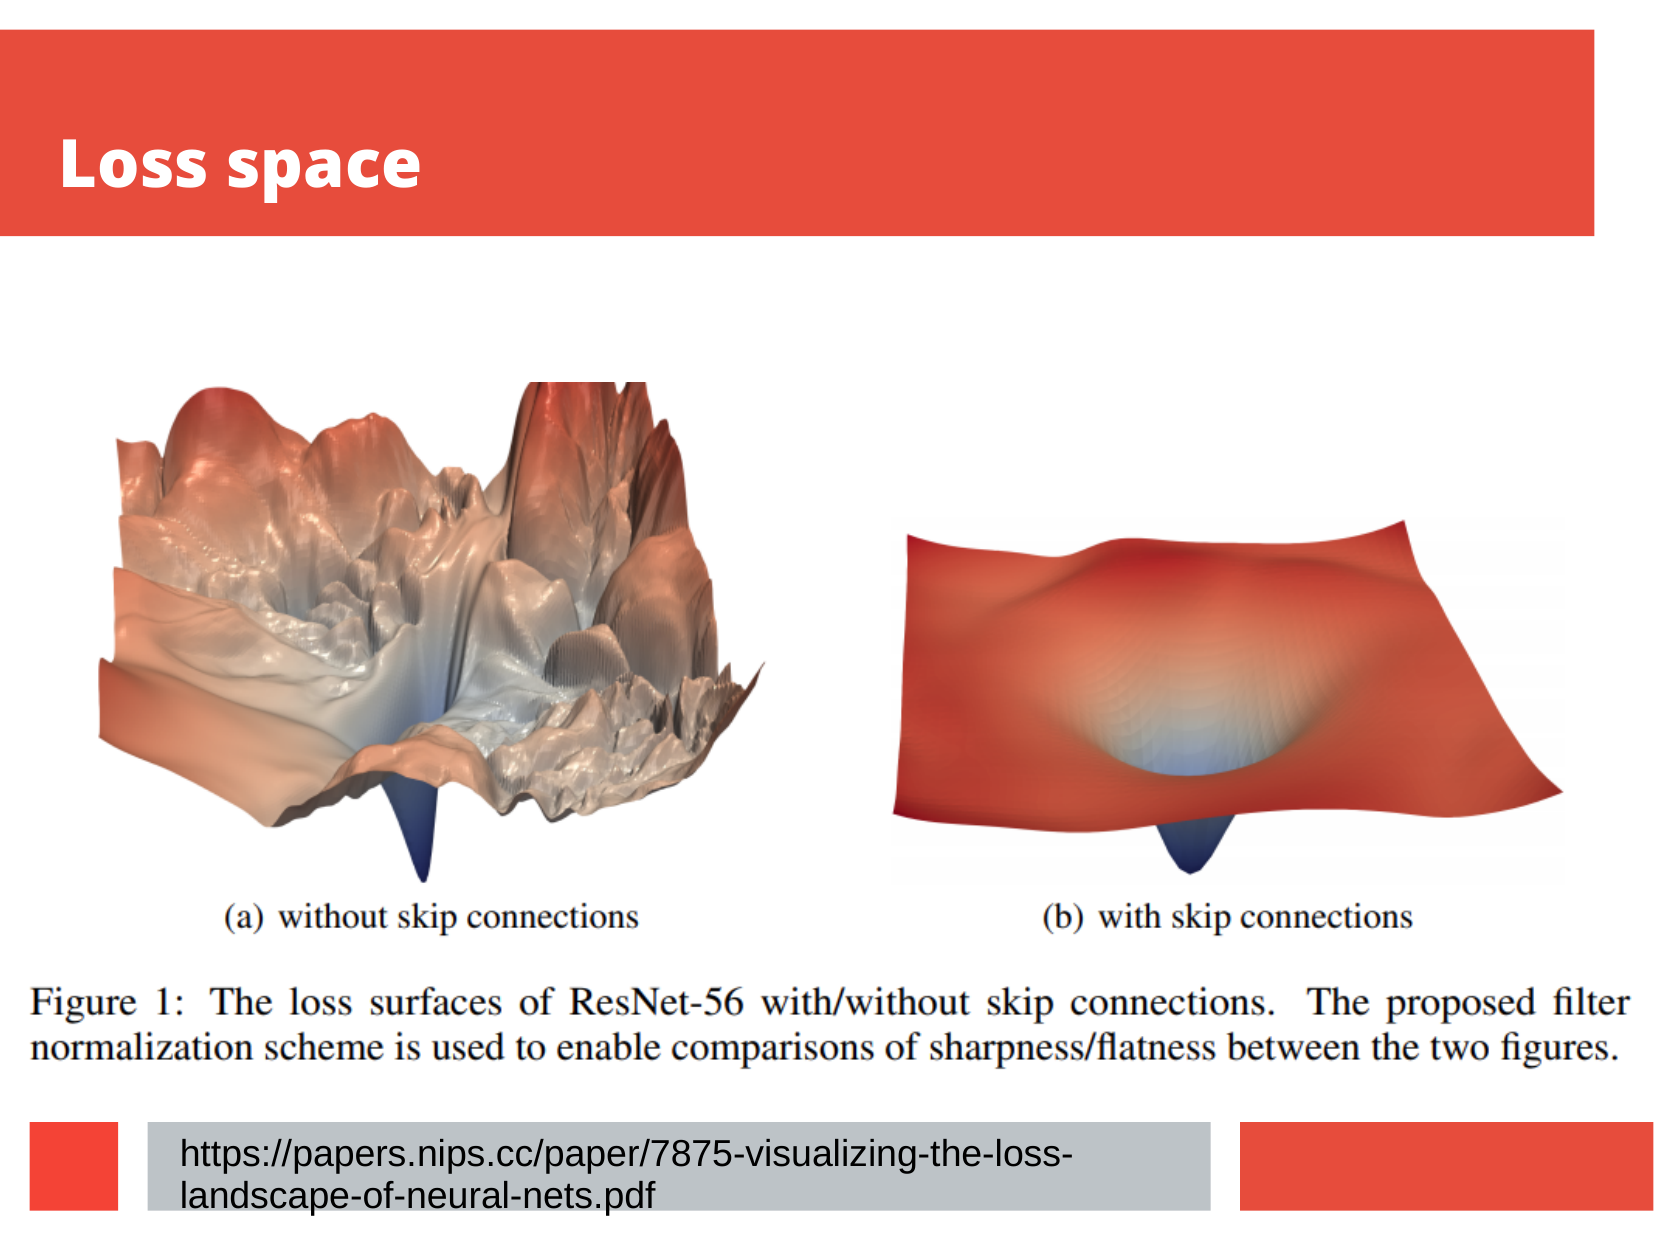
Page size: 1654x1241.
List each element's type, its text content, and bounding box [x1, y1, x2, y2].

picture [4, 382, 1654, 1081]
text_box https://papers.nips.cc/paper/7875-visualizing-the-loss-landscape-of-neural-nets.pdf [165, 1125, 1201, 1224]
title Loss space [59, 59, 1595, 207]
